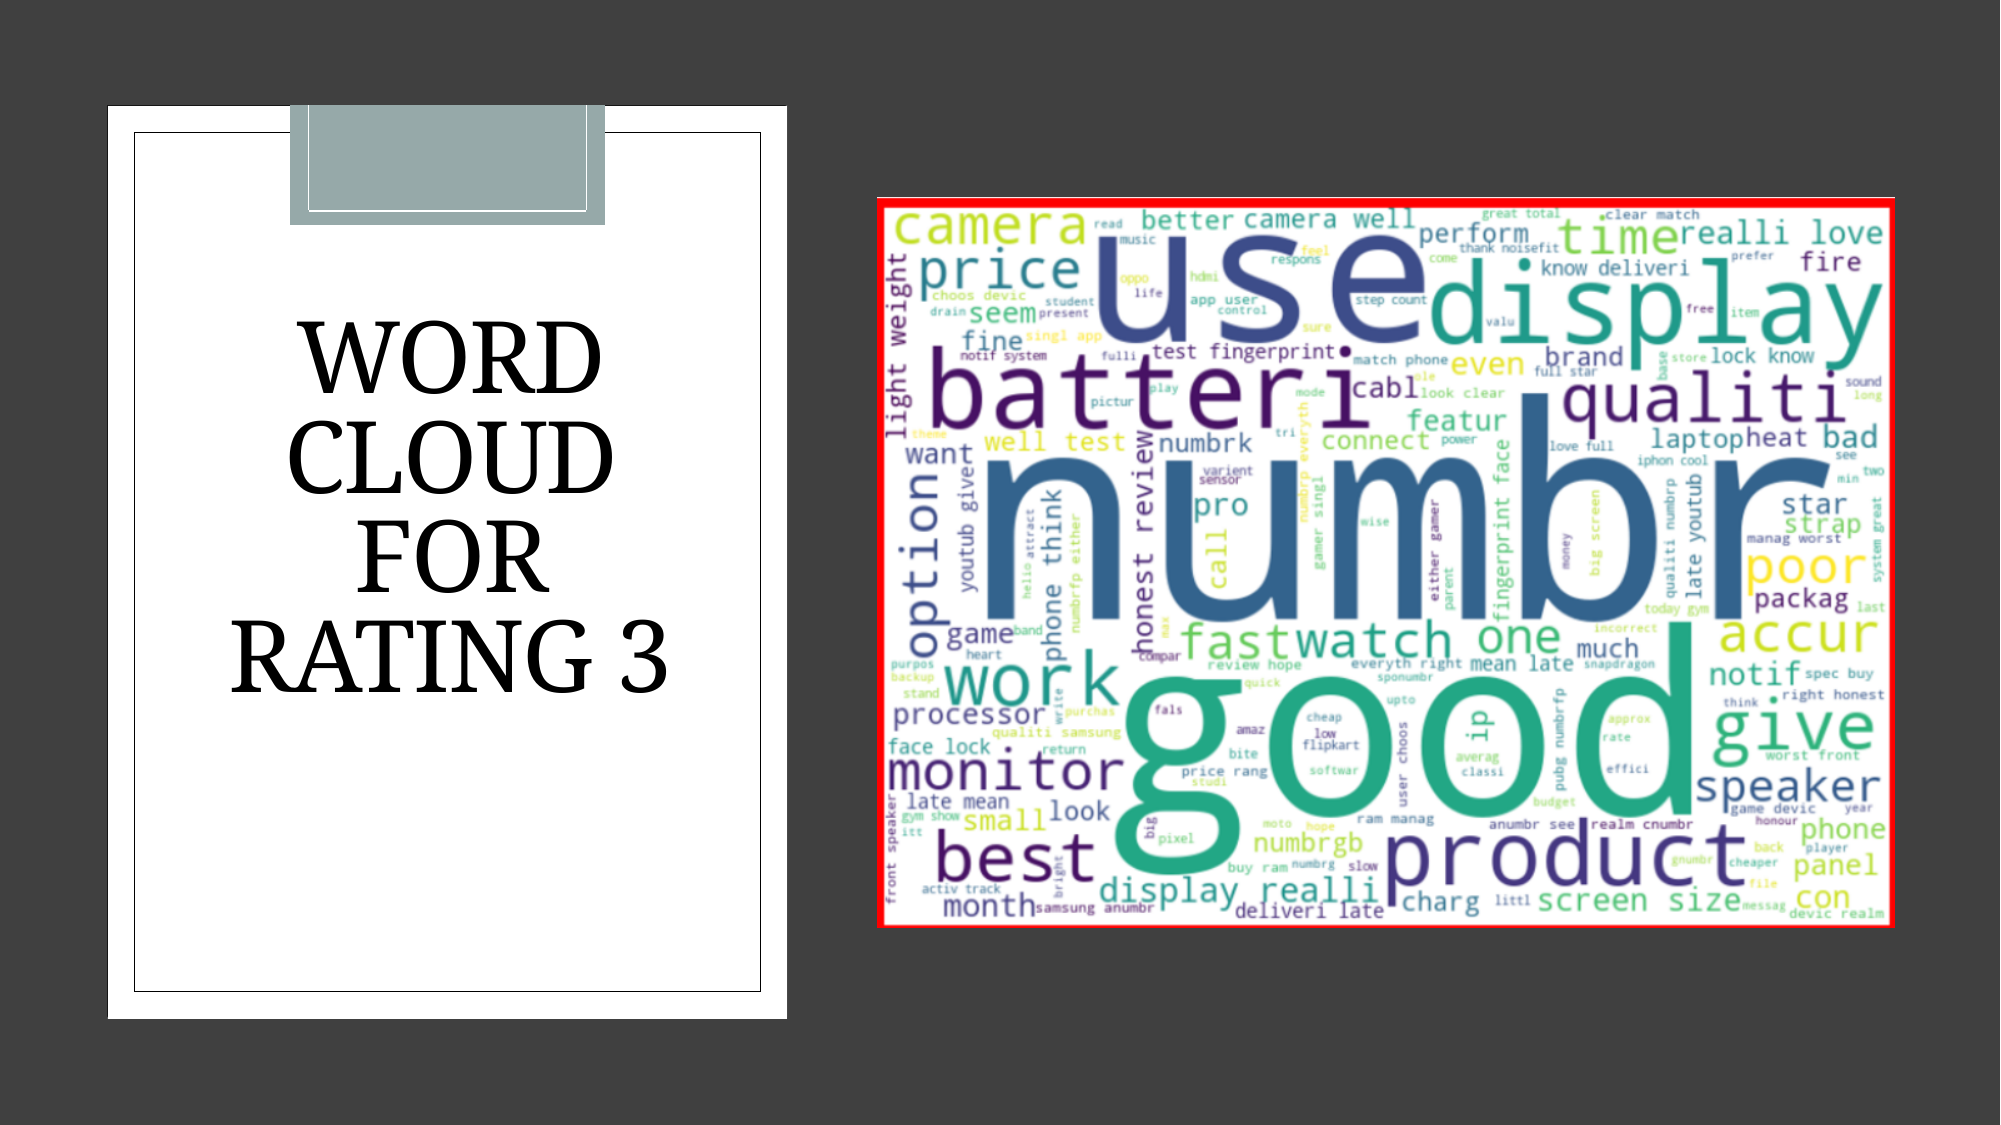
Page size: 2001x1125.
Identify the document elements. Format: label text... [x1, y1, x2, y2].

picture [877, 197, 1895, 928]
title Word Cloud for Rating 3 [206, 255, 695, 771]
text_box [0, 0, 2000, 1125]
